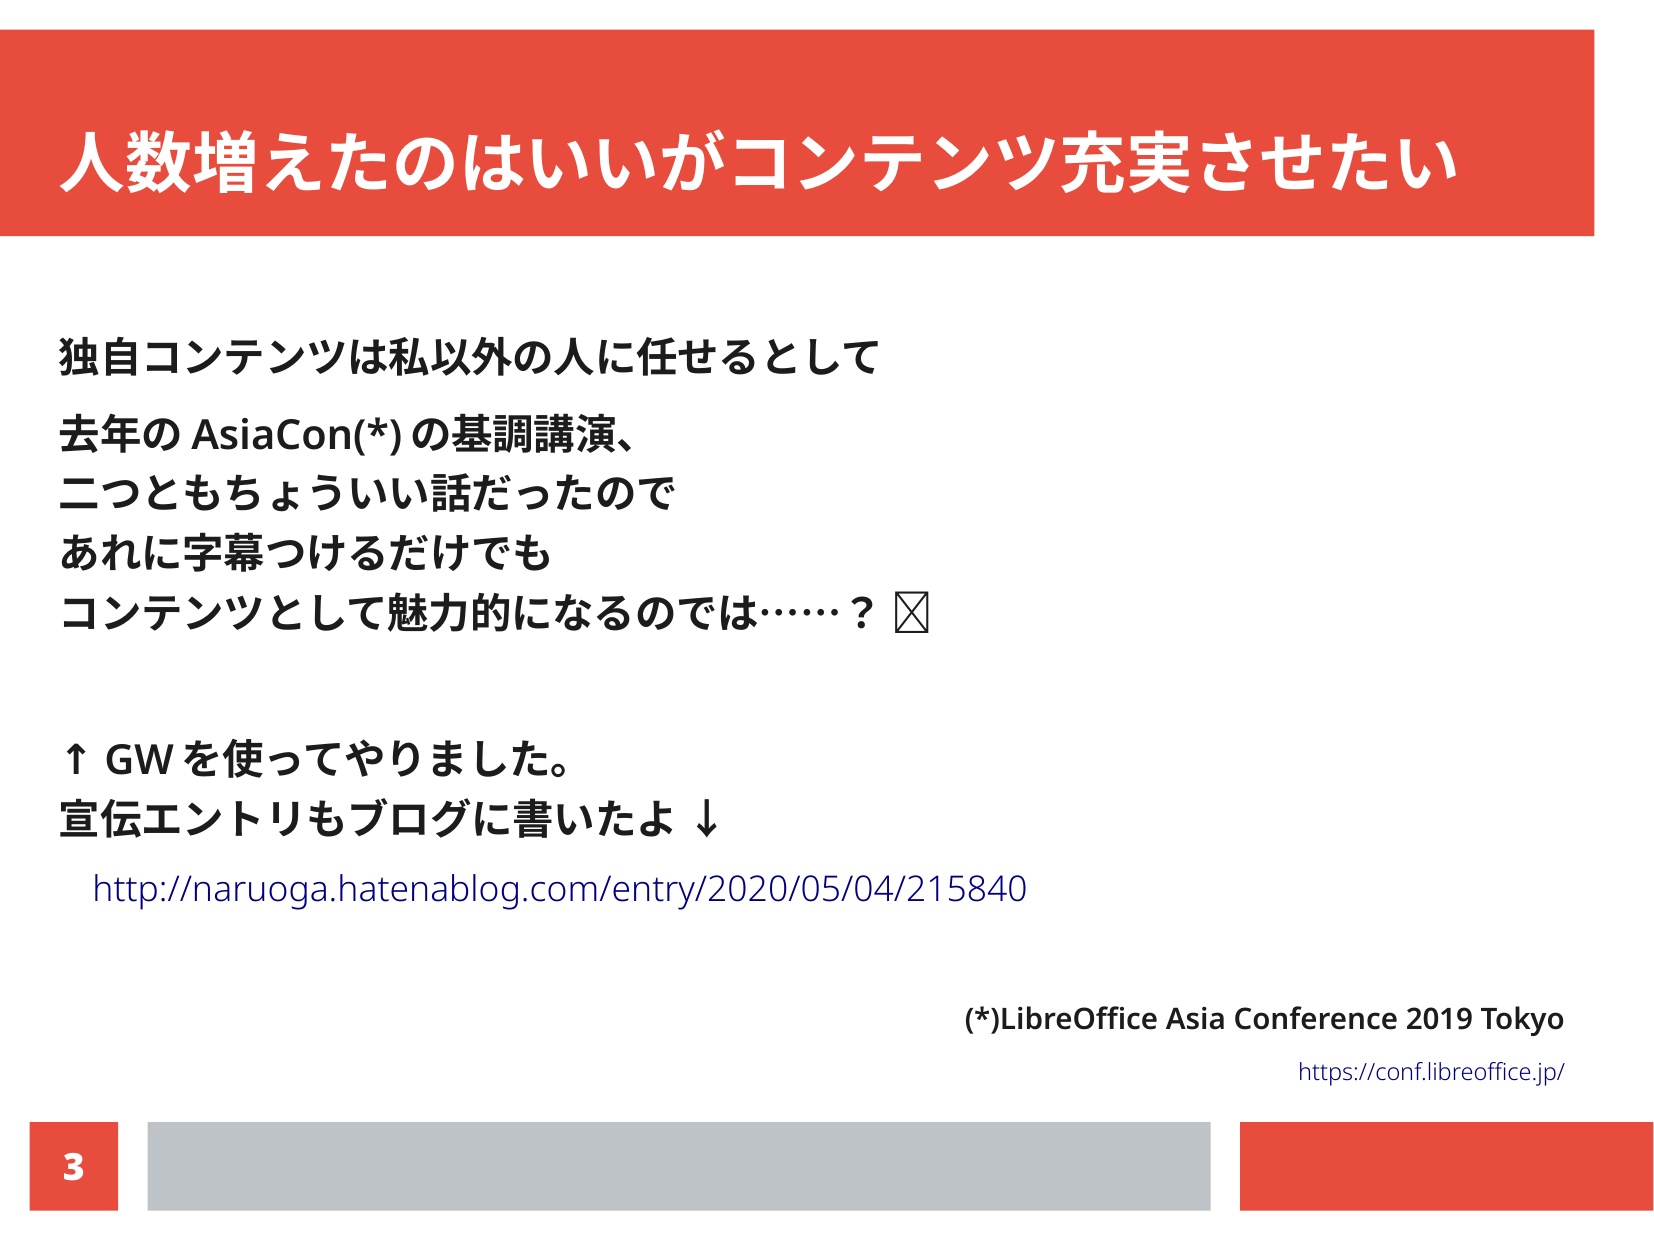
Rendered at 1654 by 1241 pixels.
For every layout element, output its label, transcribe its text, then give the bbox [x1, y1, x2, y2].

title 人数増えたのはいいがコンテンツ充実させたい [59, 59, 1595, 207]
list 独自コンテンツは私以外の人に任せるとして 去年のAsiaCon(*)の基調講演、 二つともちょういい話だったので あれに字幕つけるだけでも コンテンツとして魅力的になるのでは……？ 🤔 ↑ GWを使ってやりました。 宣伝エントリもブログに書いたよ ↓ http://naruoga.hatenablog.com/entry/2020/05/04/215840 (*)LibreOffice Asia Conference 2019 Tokyo https://conf.libreoffice.jp/ [59, 324, 1565, 1093]
